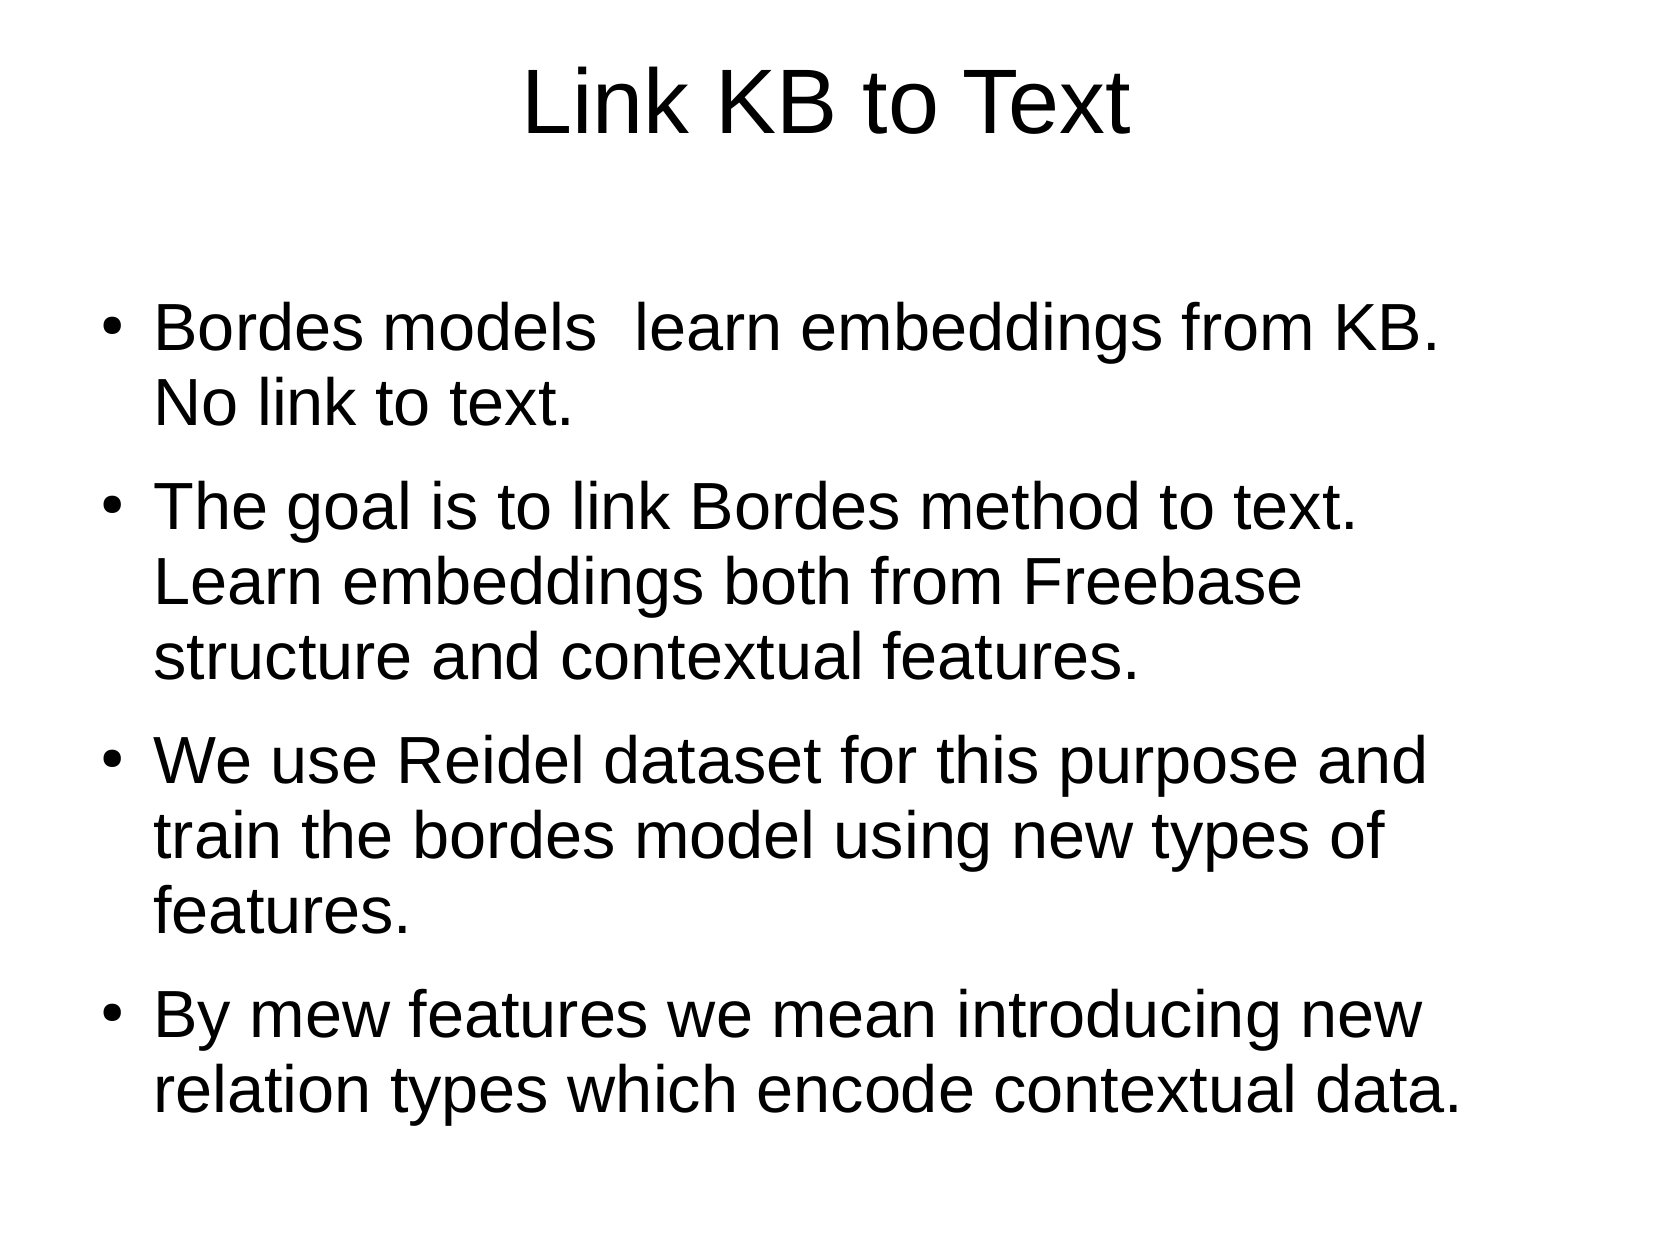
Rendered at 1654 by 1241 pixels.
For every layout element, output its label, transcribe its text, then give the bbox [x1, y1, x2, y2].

list Bordes models learn embeddings from KB. No link to text. The goal is to link Bordes method to text. Learn embeddings both from Freebase structure and contextual features. We use Reidel dataset for this purpose and train the bordes model using new types of features. By mew features we mean introducing new relation types which encode contextual data. [82, 290, 1538, 1186]
title Link KB to Text [82, 49, 1571, 257]
